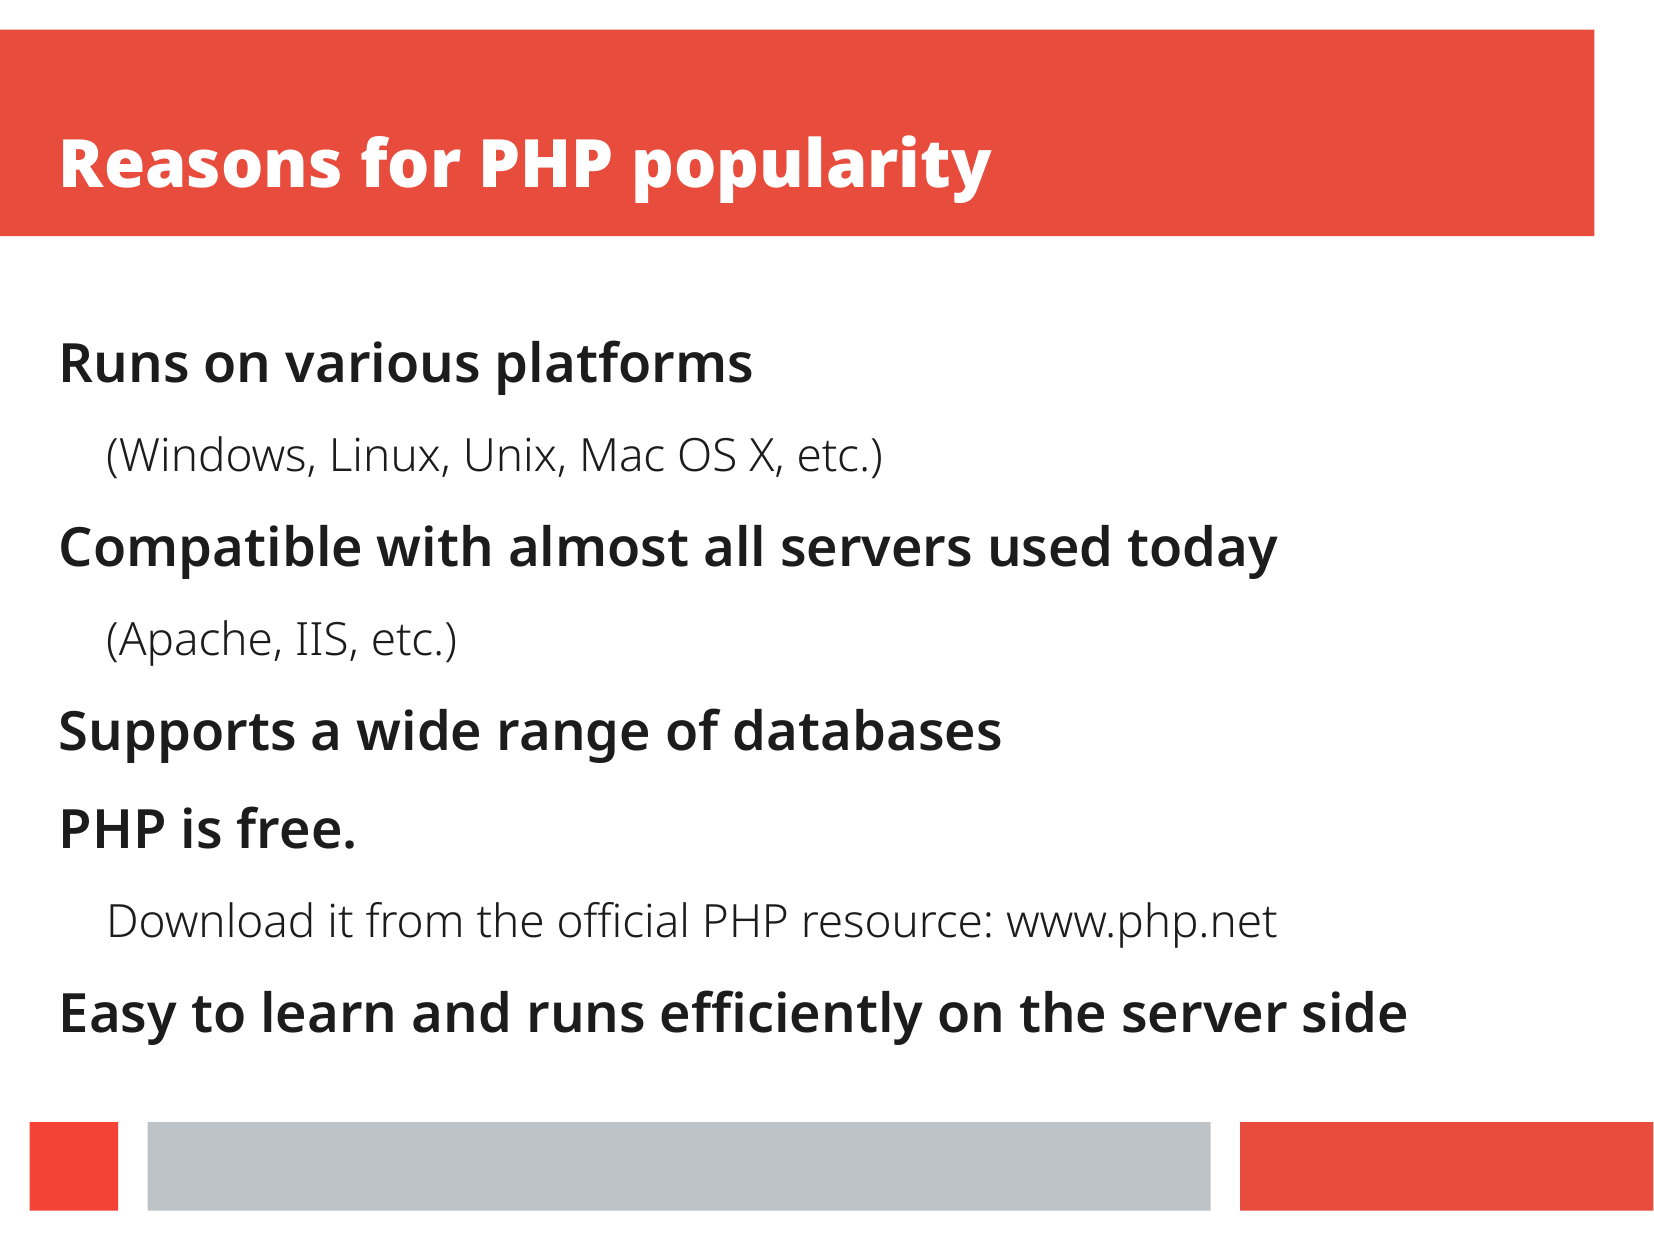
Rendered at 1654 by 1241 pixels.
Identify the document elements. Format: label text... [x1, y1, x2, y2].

title Reasons for PHP popularity [59, 59, 1595, 207]
list Runs on various platforms (Windows, Linux, Unix, Mac OS X, etc.) Compatible with almost all servers used today (Apache, IIS, etc.) Supports a wide range of databases PHP is free. Download it from the official PHP resource: www.php.net Easy to learn and runs efficiently on the server side [59, 324, 1565, 1093]
